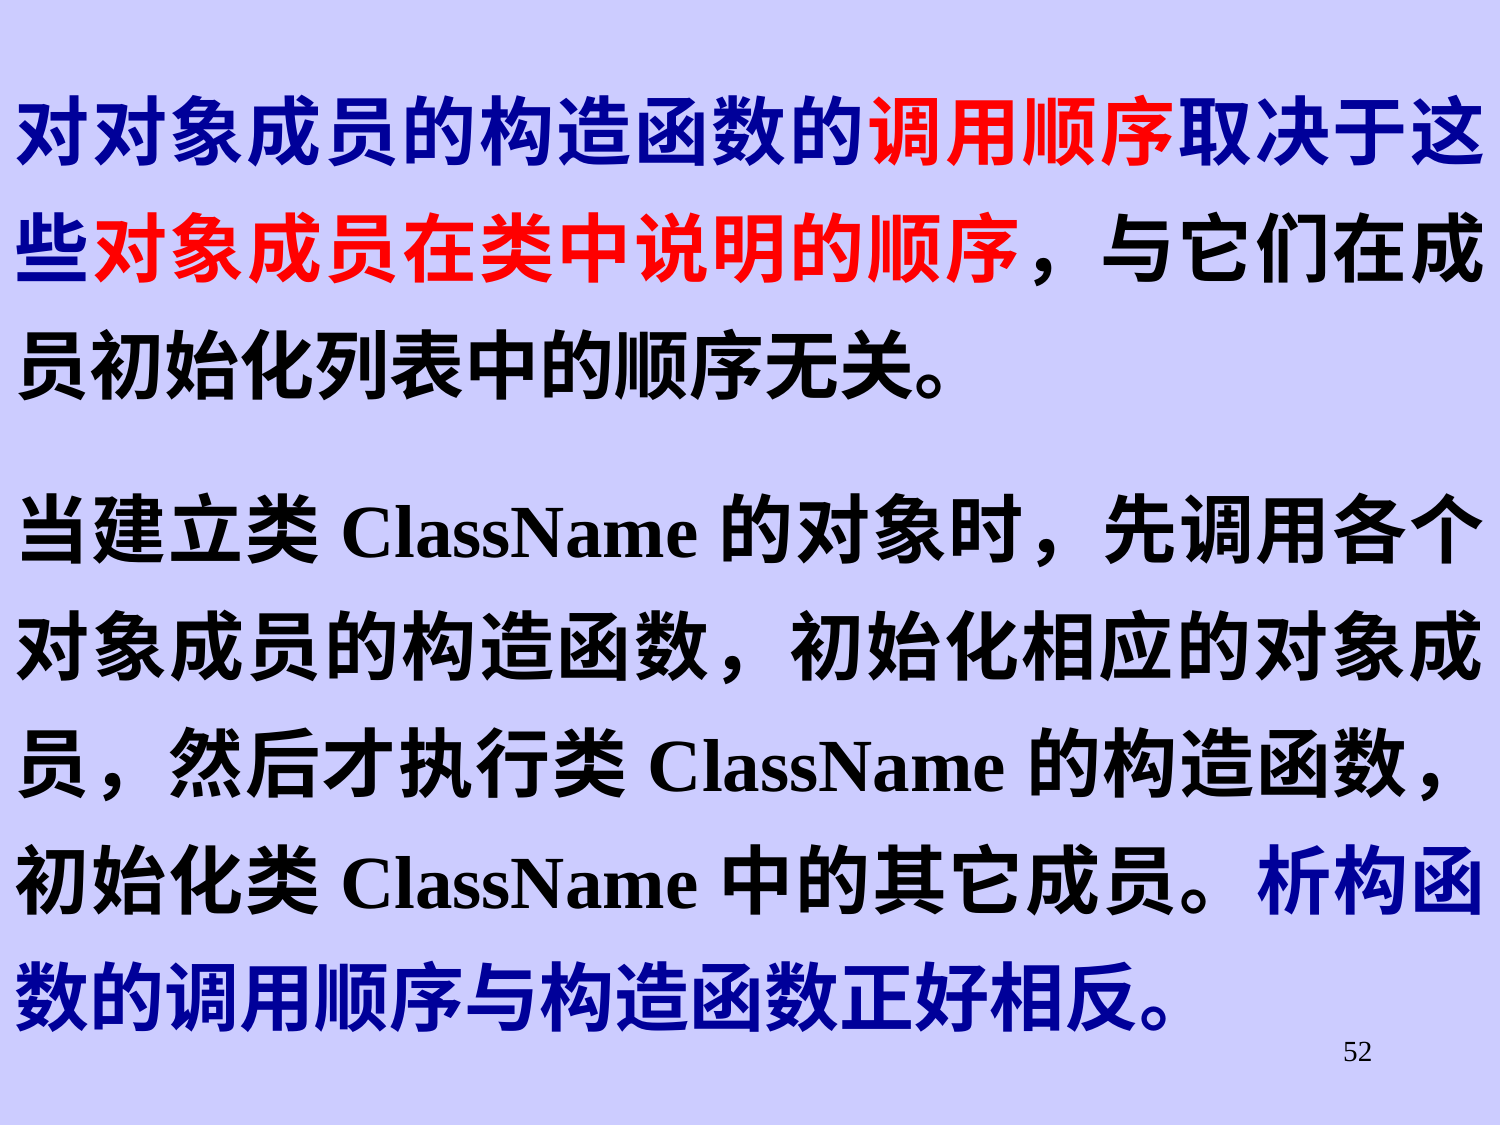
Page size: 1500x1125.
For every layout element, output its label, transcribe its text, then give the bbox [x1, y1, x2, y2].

text_box 对对象成员的构造函数的调用顺序取决于这些对象成员在类中说明的顺序，与它们在成员初始化列表中的顺序无关。 当建立类ClassName的对象时，先调用各个对象成员的构造函数，初始化相应的对象成员，然后才执行类ClassName的构造函数，初始化类ClassName中的其它成员。析构函数的调用顺序与构造函数正好相反。 [0, 49, 1500, 1049]
text_box <编号> [1074, 1049, 1388, 1101]
